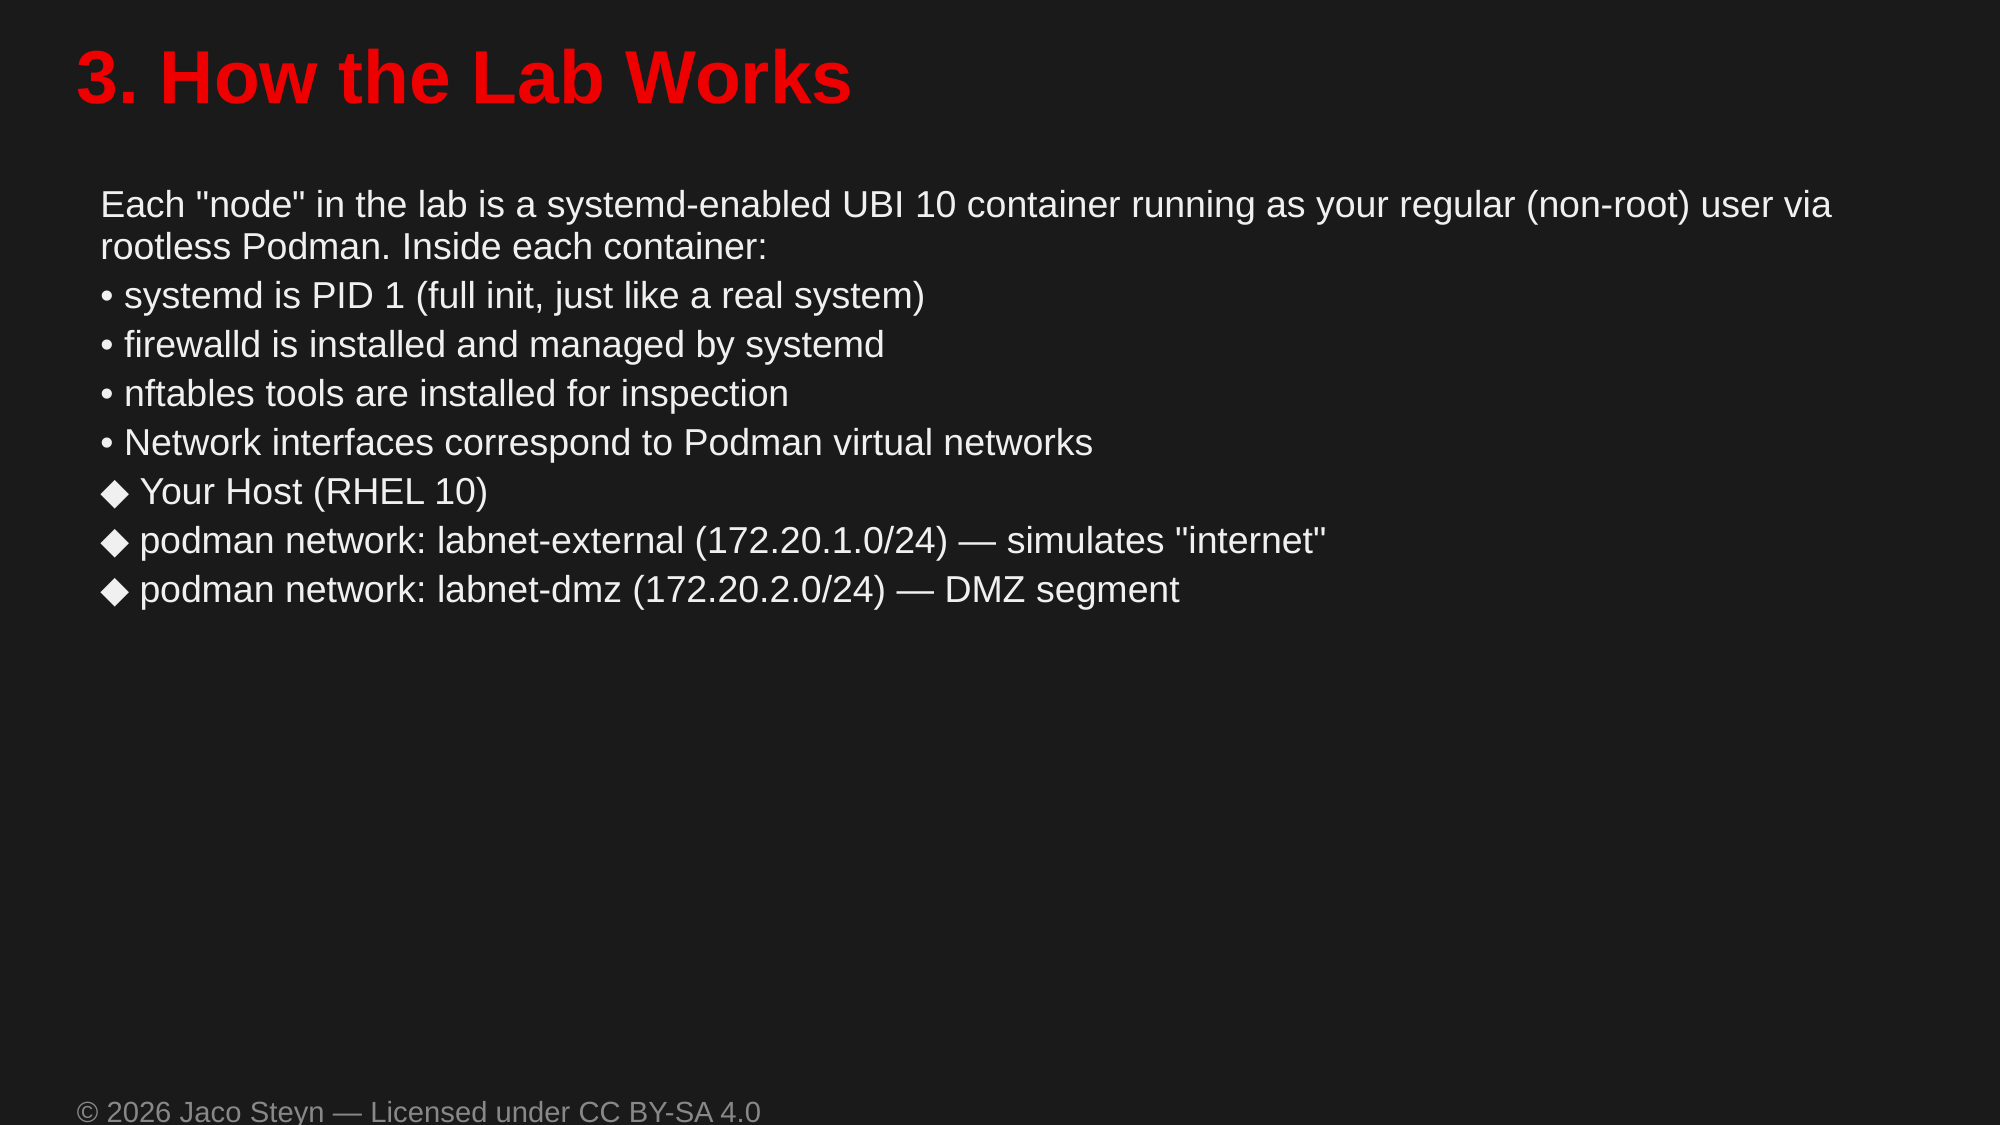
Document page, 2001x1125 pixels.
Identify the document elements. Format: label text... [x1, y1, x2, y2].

text_box 3. How the Lab Works [59, 23, 1942, 154]
text_box Each "node" in the lab is a systemd-enabled UBI 10 container running as your regular (non-root) user via rootless Podman. Inside each container: • systemd is PID 1 (full init, just like a real system) • firewalld is installed and managed by systemd • nftables tools are installed for inspection • Network interfaces correspond to Podman virtual networks ◆ Your Host (RHEL 10) ◆ podman network: labnet-external (172.20.1.0/24) — simulates "internet" ◆ podman network: labnet-dmz (172.20.2.0/24) — DMZ segment [59, 171, 1942, 1083]
text_box © 2026 Jaco Steyn — Licensed under CC BY-SA 4.0 [59, 1083, 1942, 1120]
